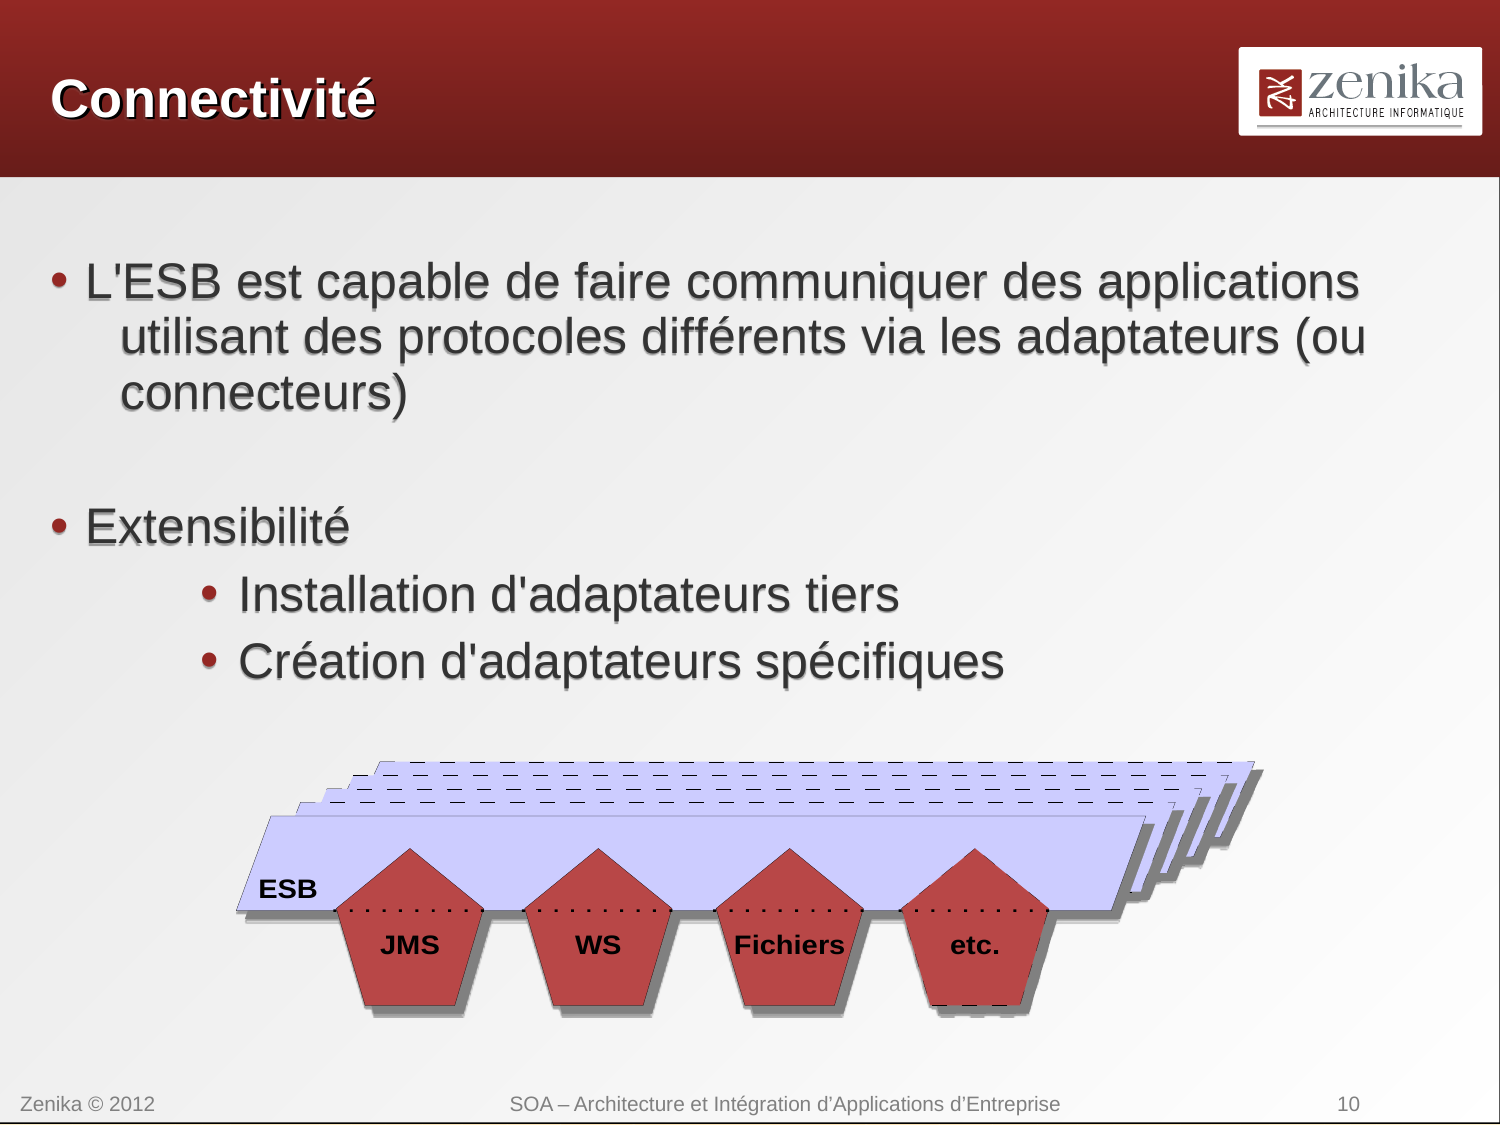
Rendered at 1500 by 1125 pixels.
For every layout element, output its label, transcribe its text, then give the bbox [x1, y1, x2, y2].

subtitle L'ESB est capable de faire communiquer des applications utilisant des protocoles différents via les adaptateurs (ou connecteurs) Extensibilité Installation d'adaptateurs tiers Création d'adaptateurs spécifiques [50, 249, 1477, 1064]
picture [236, 761, 1264, 1014]
title Connectivité [50, 22, 1206, 172]
